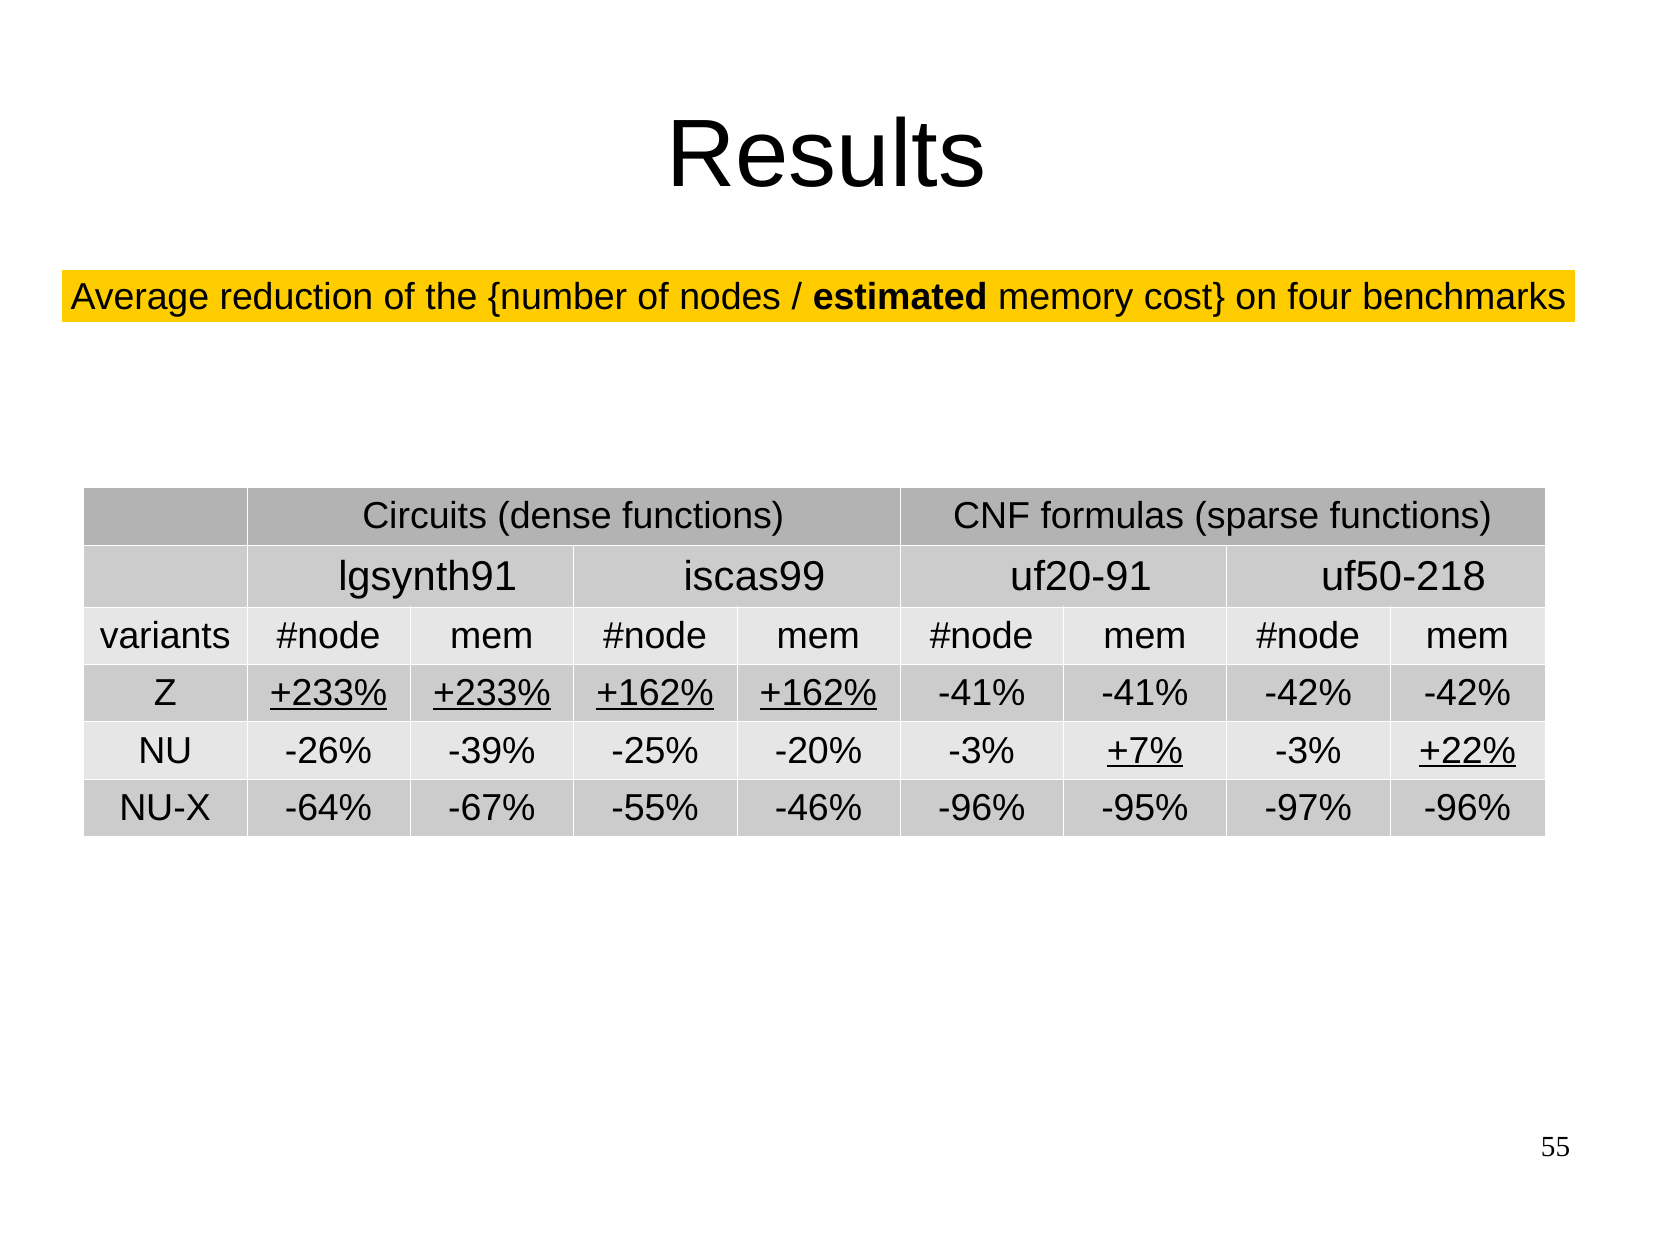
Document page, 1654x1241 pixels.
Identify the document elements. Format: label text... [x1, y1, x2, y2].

table_cell +7% [1064, 722, 1226, 779]
table_cell #node [574, 608, 737, 664]
table_cell -20% [738, 722, 900, 779]
table_cell -41% [1064, 665, 1226, 721]
table_cell -3% [901, 722, 1063, 779]
table_header CNF formulas (sparse functions) [901, 488, 1545, 545]
table_cell -96% [1391, 780, 1545, 836]
table_cell #node [248, 608, 410, 664]
table_cell Z [84, 665, 247, 721]
table_cell iscas99 [574, 546, 900, 607]
table_cell +233% [411, 665, 573, 721]
table_cell -25% [574, 722, 737, 779]
table_cell #node [1227, 608, 1390, 664]
table_cell -55% [574, 780, 737, 836]
table_cell uf50-218 [1227, 546, 1545, 607]
table_cell -97% [1227, 780, 1390, 836]
table_cell -96% [901, 780, 1063, 836]
table_cell +162% [574, 665, 737, 721]
table_cell +162% [738, 665, 900, 721]
table_cell -64% [248, 780, 410, 836]
table_cell NU-X [84, 780, 247, 836]
table_cell -39% [411, 722, 573, 779]
table_cell +233% [248, 665, 410, 721]
table_cell -3% [1227, 722, 1390, 779]
table_cell -42% [1227, 665, 1390, 721]
table_cell -46% [738, 780, 900, 836]
table_cell -26% [248, 722, 410, 779]
title Results [82, 49, 1571, 257]
text_box Average reduction of the {number of nodes / estimated memory cost} on four benchmarks [62, 270, 1575, 322]
table_cell -41% [901, 665, 1063, 721]
table_cell lgsynth91 [248, 546, 573, 607]
table_cell -67% [411, 780, 573, 836]
table_cell +22% [1391, 722, 1545, 779]
table_header [84, 488, 247, 545]
table_cell variants [84, 608, 247, 664]
table_header Circuits (dense functions) [248, 488, 900, 545]
table_cell NU [84, 722, 247, 779]
table_cell -42% [1391, 665, 1545, 721]
table_cell mem [1391, 608, 1545, 664]
table_cell -95% [1064, 780, 1226, 836]
table_cell uf20-91 [901, 546, 1226, 607]
table_cell mem [738, 608, 900, 664]
table_cell [84, 546, 247, 607]
table_cell #node [901, 608, 1063, 664]
table_cell mem [411, 608, 573, 664]
table_cell mem [1064, 608, 1226, 664]
